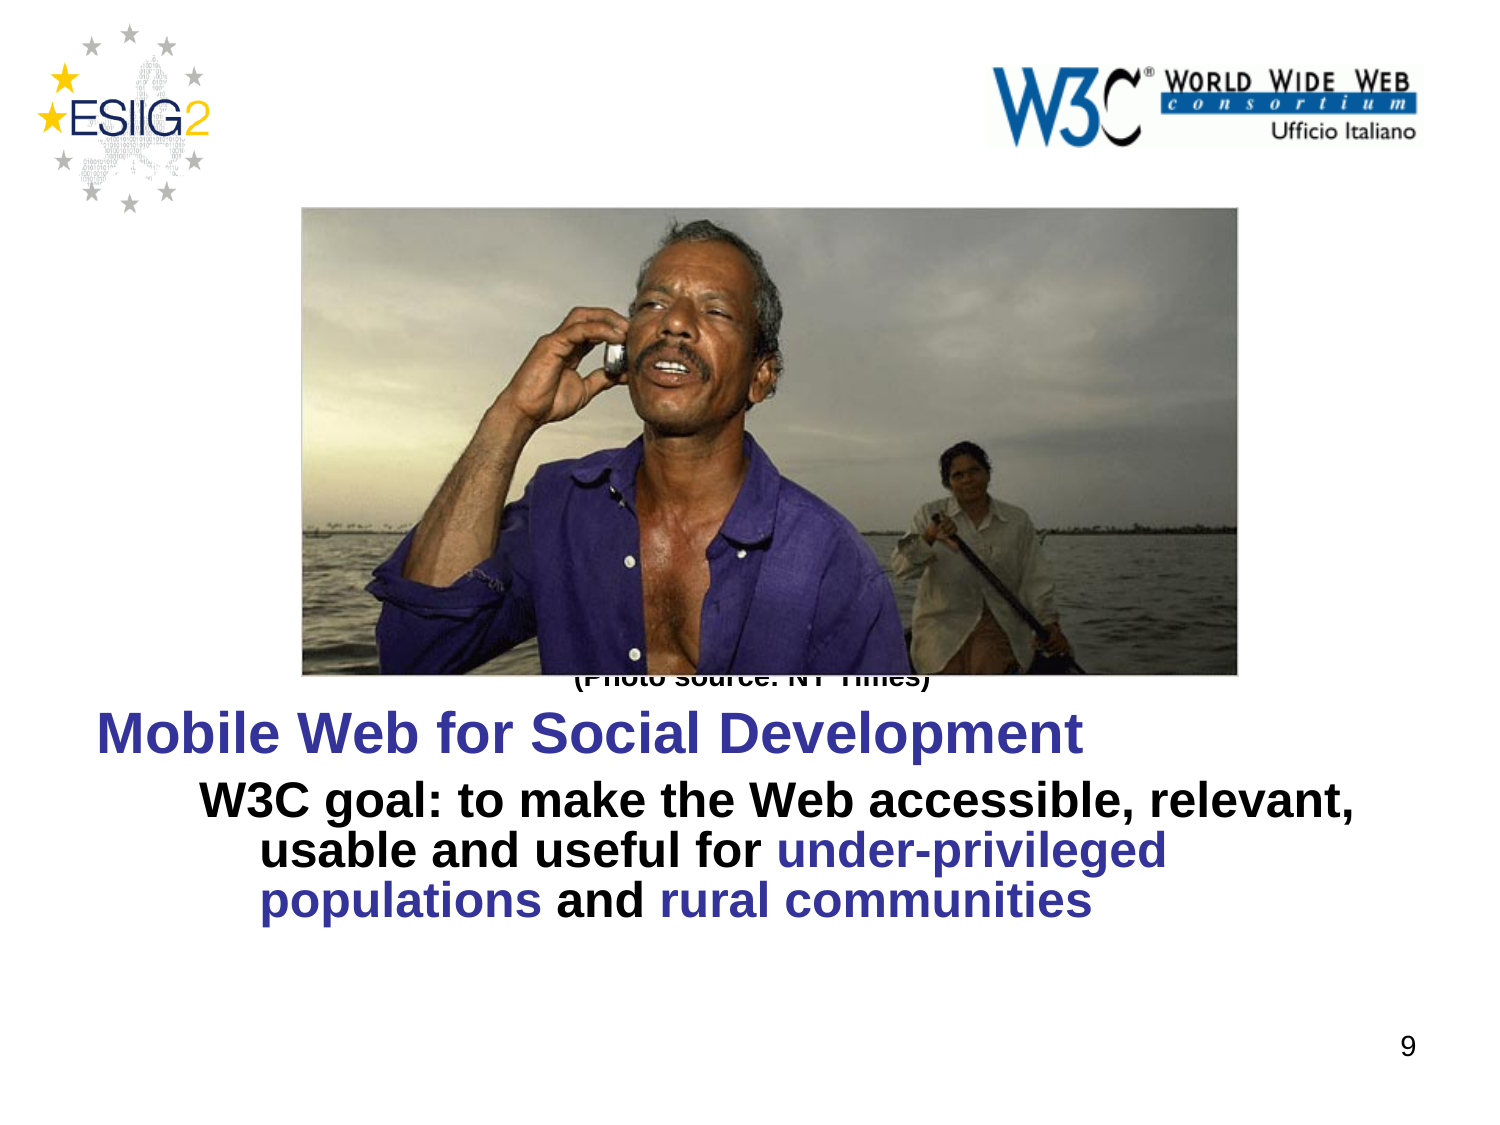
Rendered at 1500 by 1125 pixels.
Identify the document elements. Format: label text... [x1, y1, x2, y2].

text_box <numero> [1382, 1019, 1435, 1070]
list (Photo source: NY Times) Mobile Web for Social Development W3C goal: to make the Web accessible, relevant, usable and useful for under-privileged populations and rural communities [88, 219, 1424, 1000]
picture [986, 66, 1424, 148]
picture [35, 23, 211, 214]
picture [301, 207, 1239, 677]
